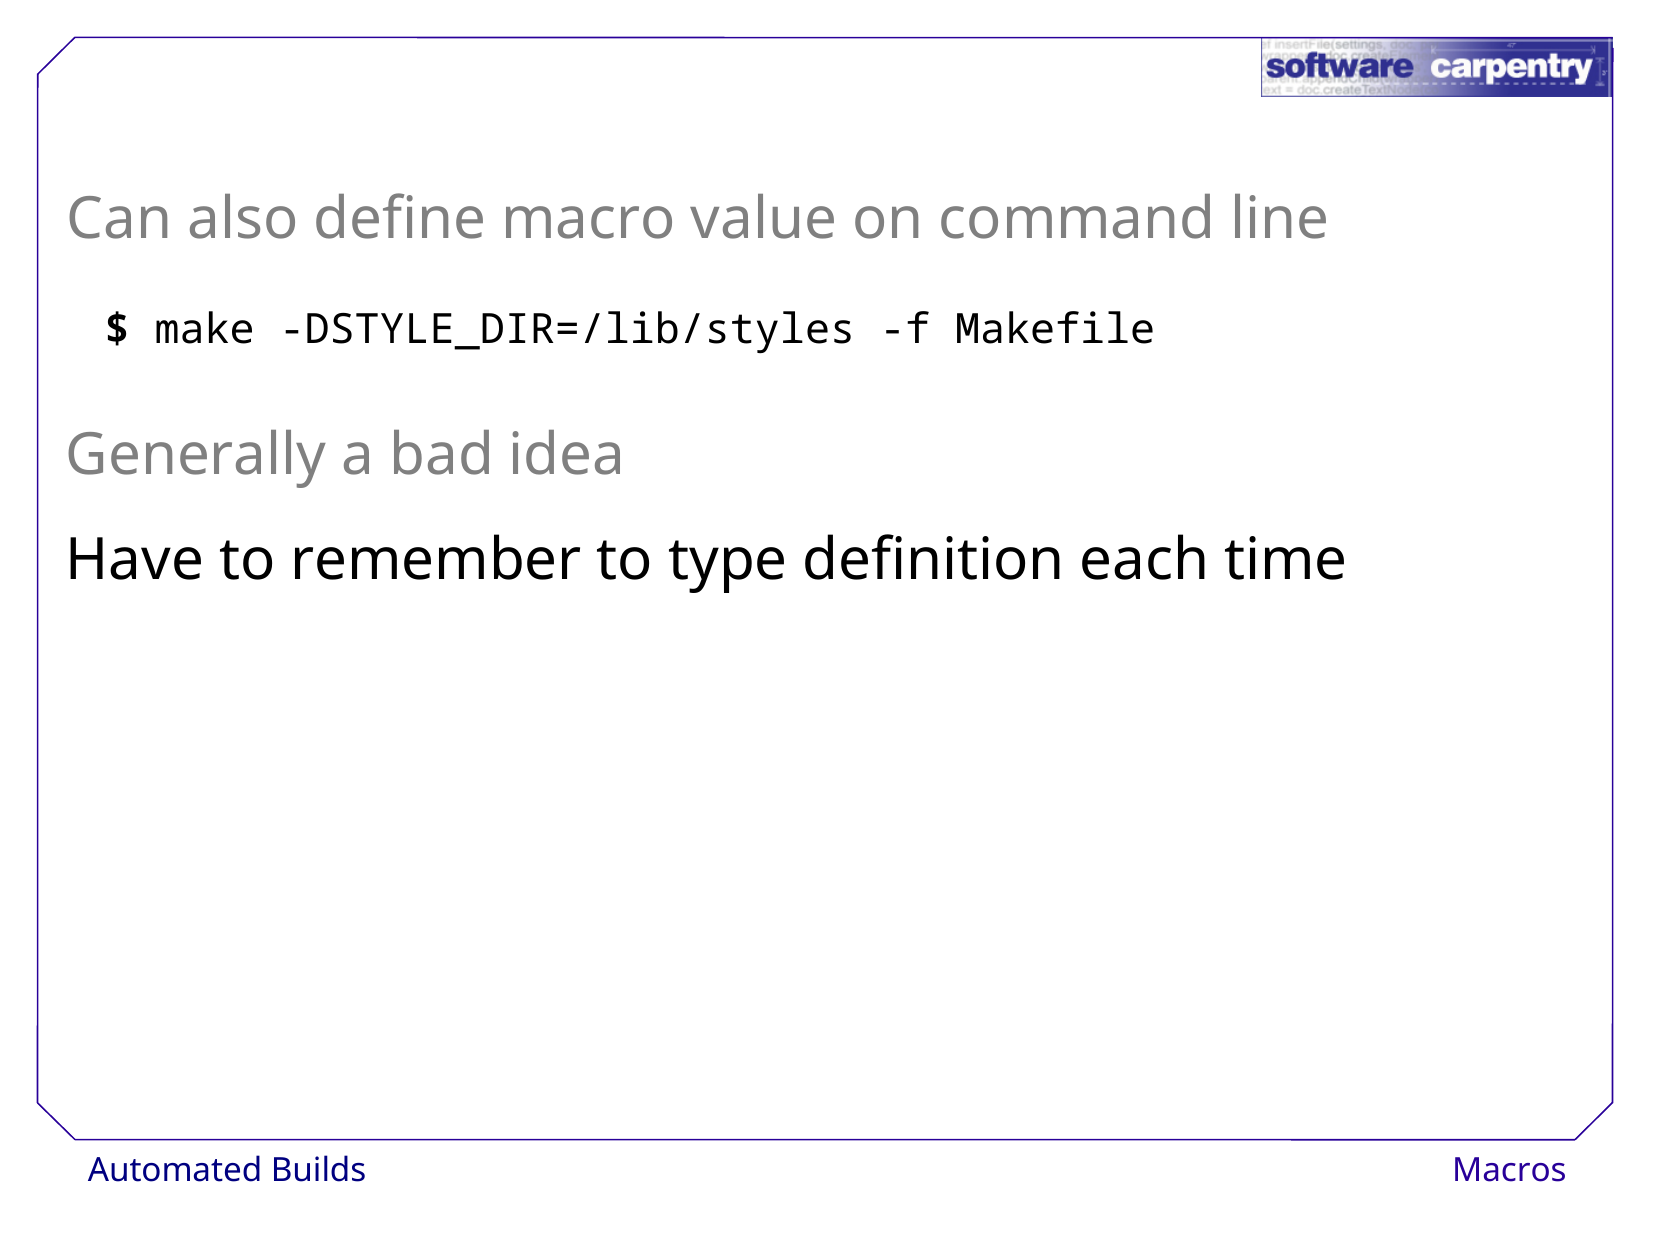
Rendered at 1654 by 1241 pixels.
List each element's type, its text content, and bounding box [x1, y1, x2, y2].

picture [1261, 39, 1613, 97]
text_box $ make -DSTYLE_DIR=/lib/styles -f Makefile [89, 298, 1564, 375]
text_box Can also define macro value on command line [52, 138, 1495, 259]
text_box Generally a bad idea Have to remember to type definition each time [51, 373, 1514, 704]
